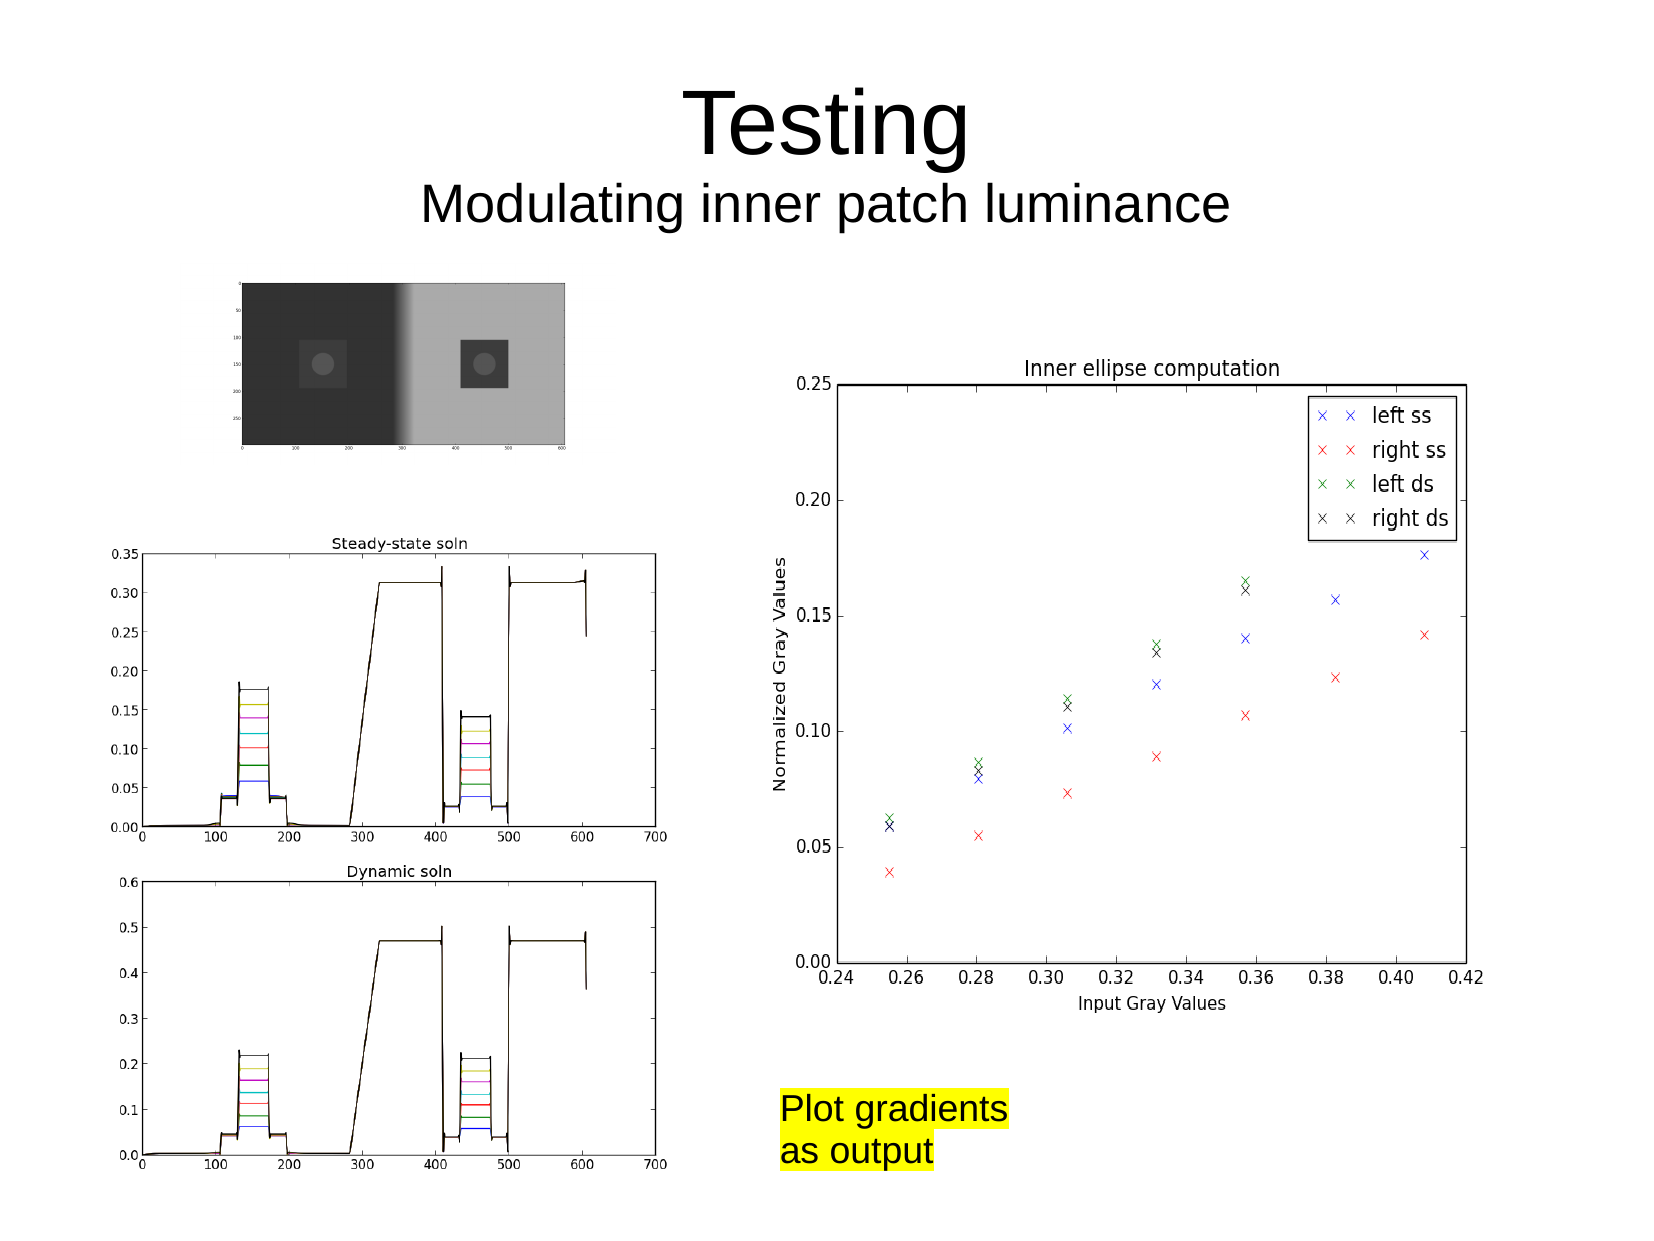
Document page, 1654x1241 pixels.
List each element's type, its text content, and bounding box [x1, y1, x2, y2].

title Testing Modulating inner patch luminance [82, 49, 1571, 257]
picture [60, 479, 721, 1231]
text_box Plot gradients as output [765, 1080, 1066, 1179]
picture [180, 263, 616, 466]
picture [735, 313, 1546, 1036]
